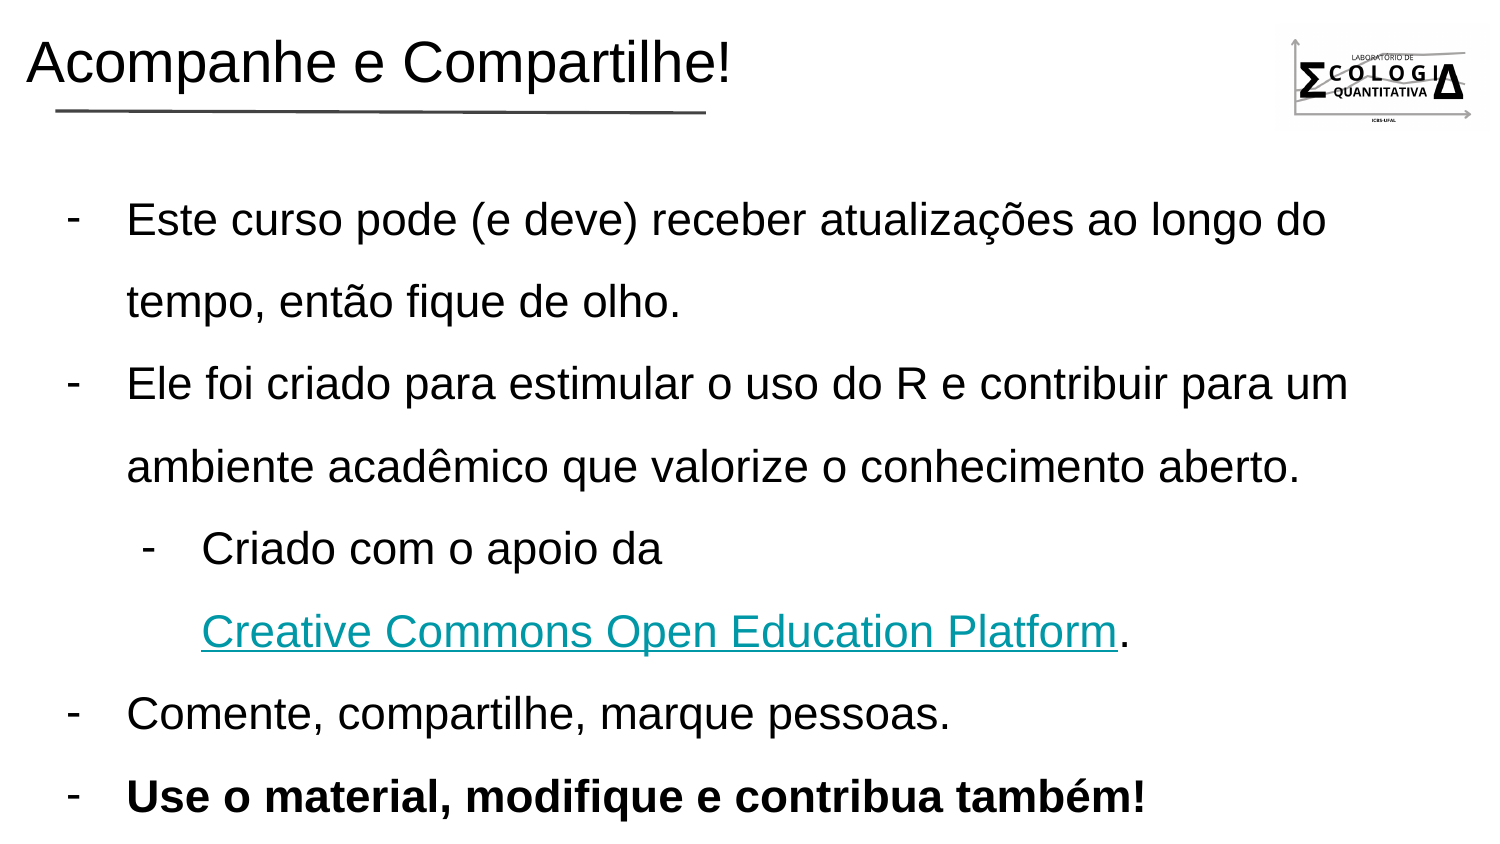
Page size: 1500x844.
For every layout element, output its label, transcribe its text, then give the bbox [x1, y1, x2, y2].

picture [1275, 23, 1490, 131]
text_box Acompanhe e Compartilhe! [11, 9, 1210, 117]
text_box Este curso pode (e deve) receber atualizações ao longo do tempo, então fique de olho. Ele foi criado para estimular o uso do R e contribuir para um ambiente acadêmico que valorize o conhecimento aberto. Criado com o apoio da Creative Commons Open Education Platform. Comente, compartilhe, marque pessoas. Use o material, modifique e contribua também! [36, 146, 1472, 806]
